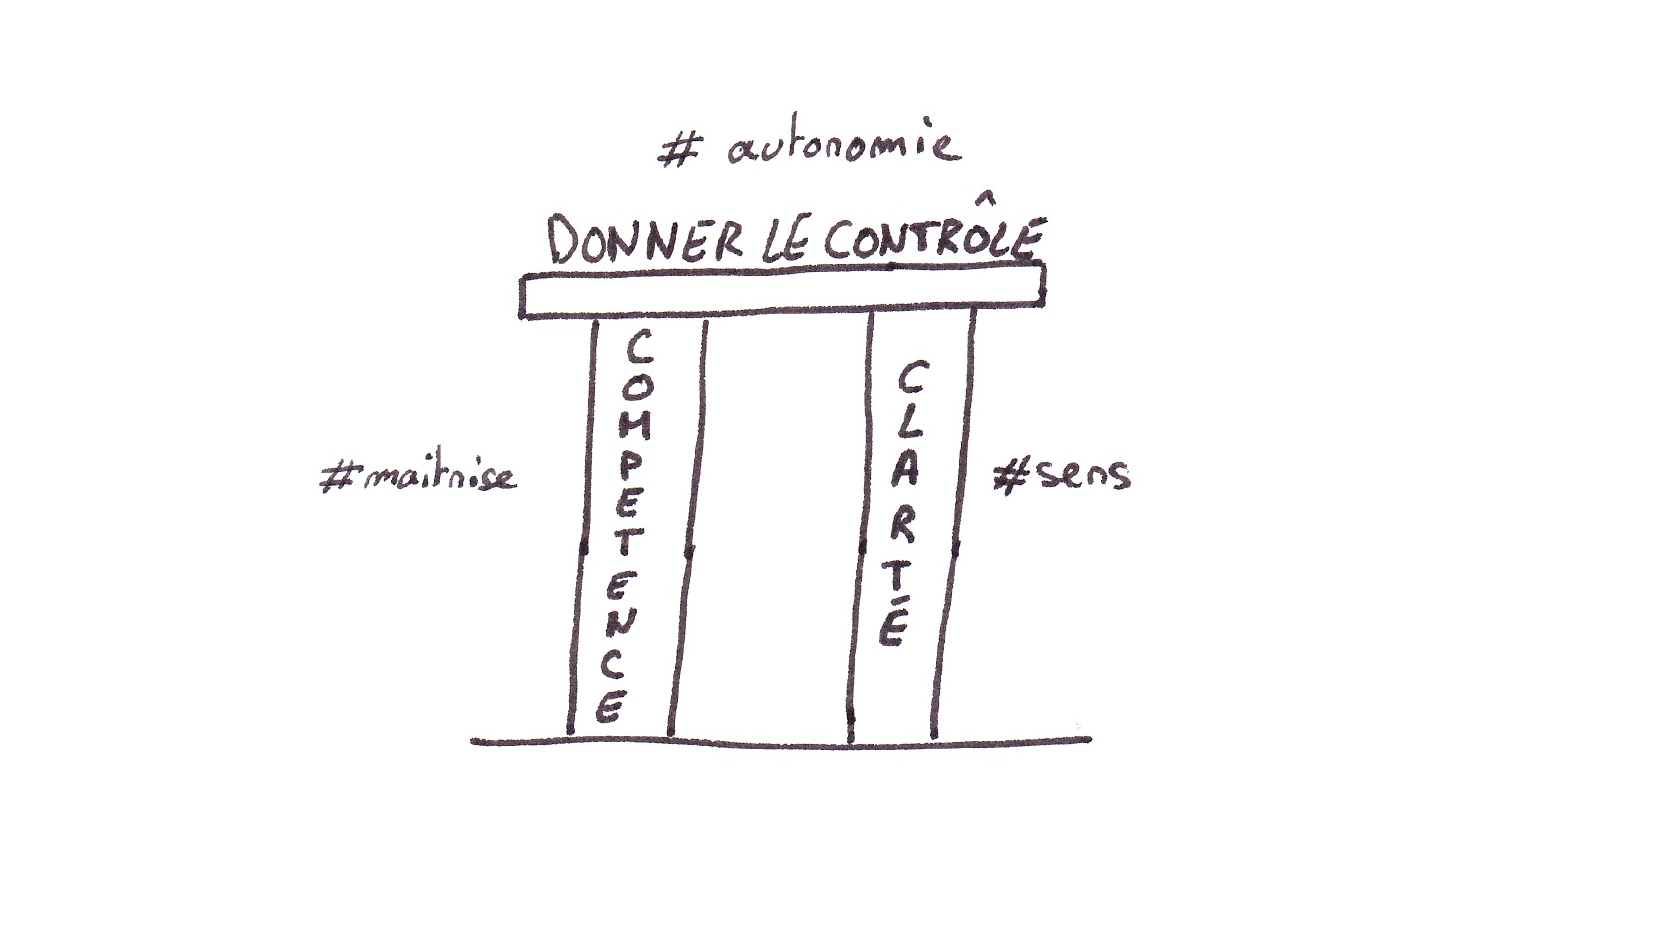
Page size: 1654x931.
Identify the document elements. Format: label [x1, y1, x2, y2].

picture [269, 90, 1231, 824]
